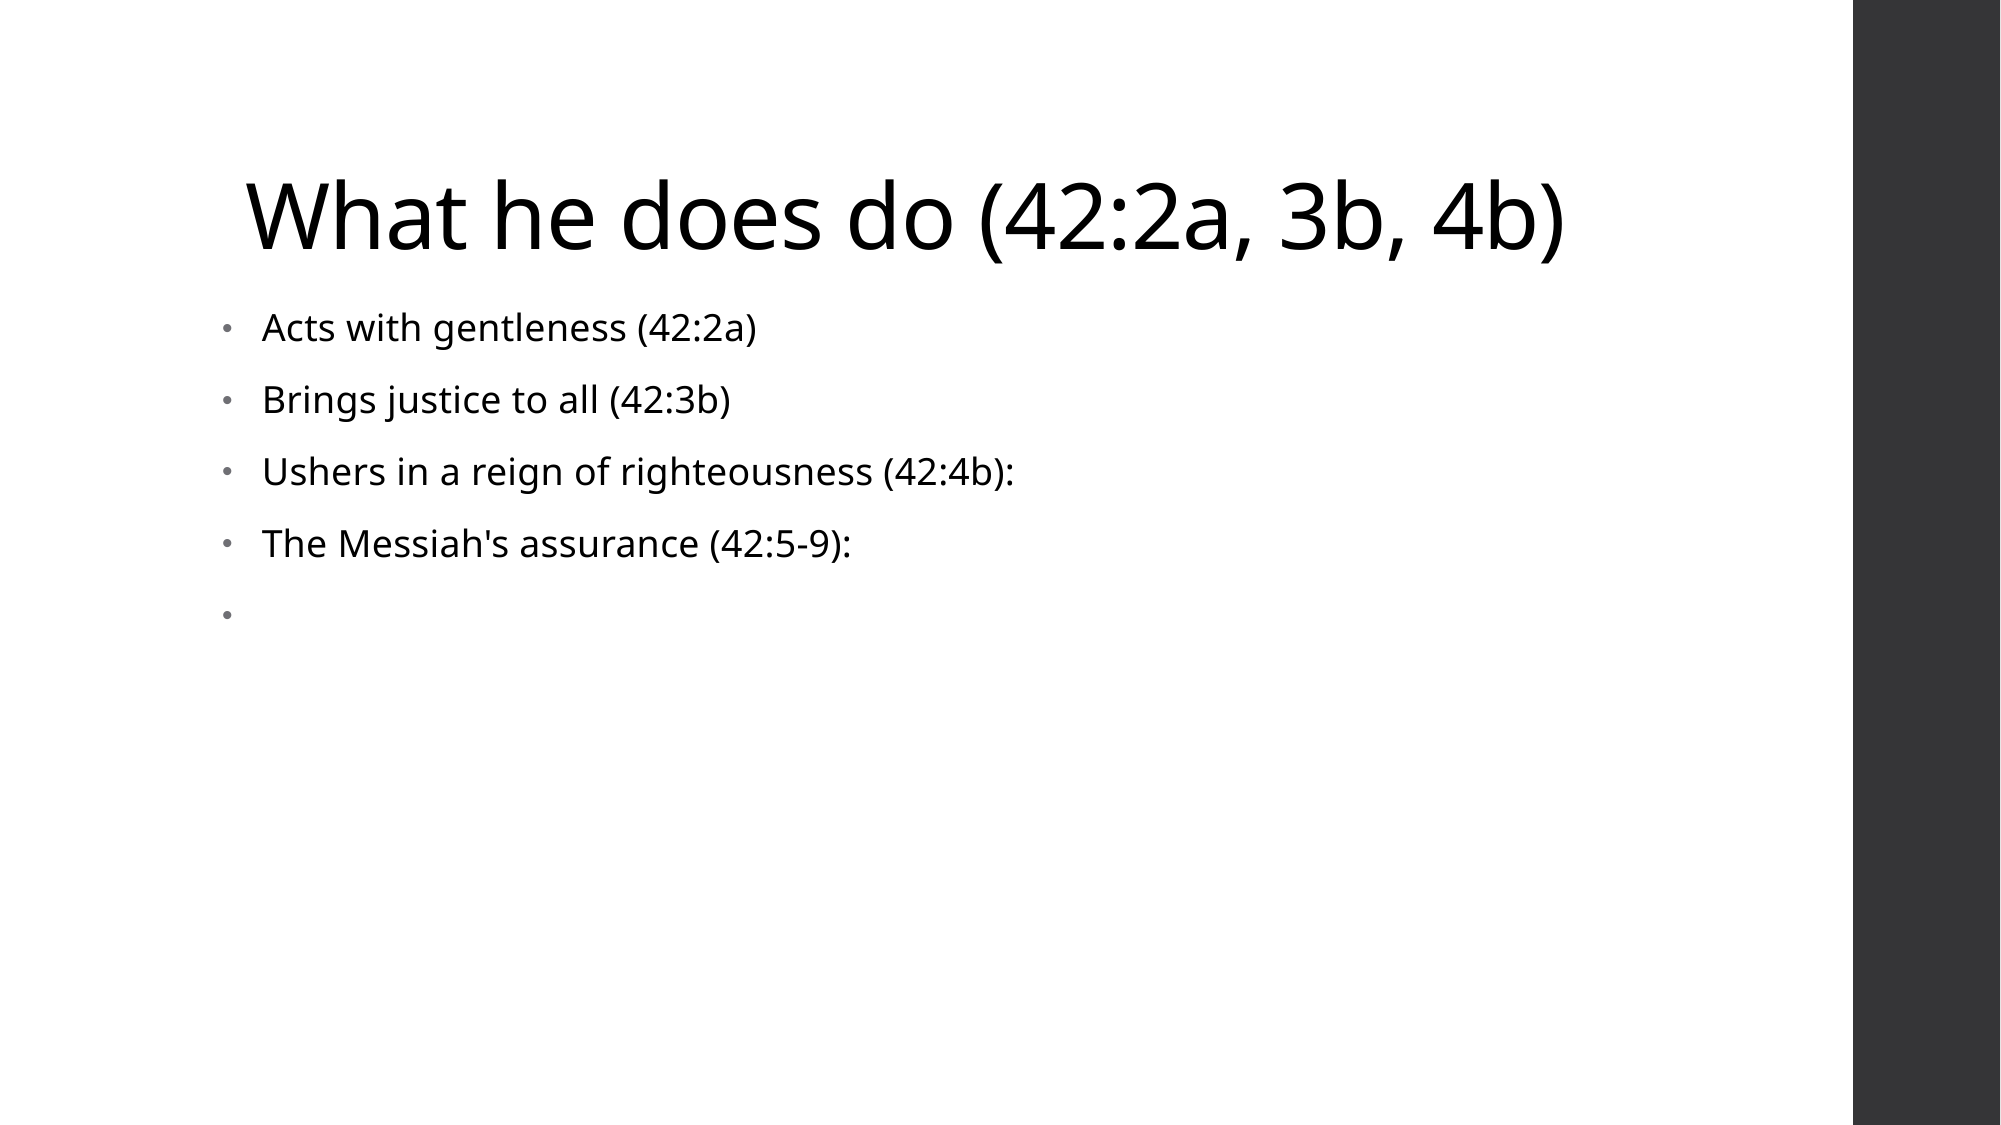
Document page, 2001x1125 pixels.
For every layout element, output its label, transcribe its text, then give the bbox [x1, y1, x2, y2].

list Acts with gentleness (42:2a) Brings justice to all (42:3b) Ushers in a reign of righteousness (42:4b): The Messiah's assurance (42:5-9): [206, 299, 1617, 1014]
title What he does do (42:2a, 3b, 4b) [206, 60, 1797, 278]
